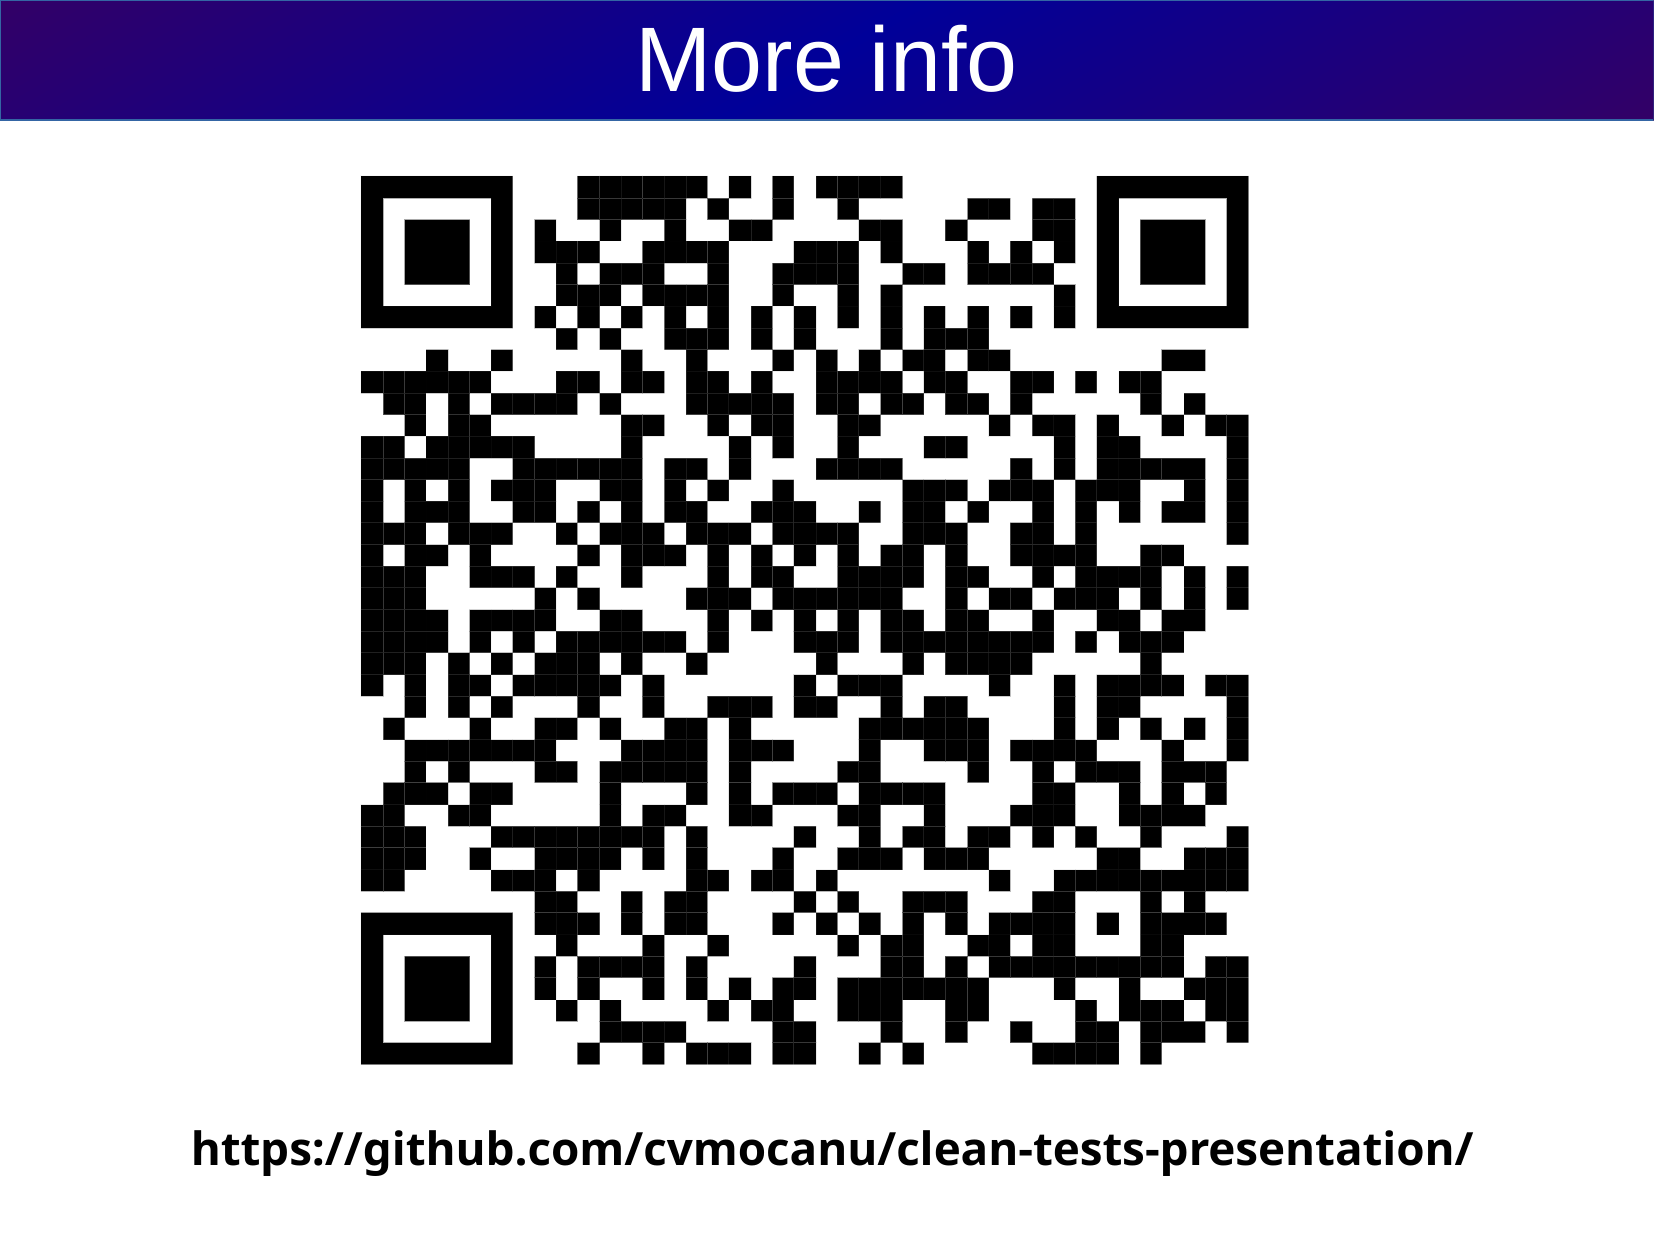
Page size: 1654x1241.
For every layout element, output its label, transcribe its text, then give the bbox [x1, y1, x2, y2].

text_box https://github.com/cvmocanu/clean-tests-presentation/ [45, 1109, 1621, 1201]
title More info [0, 0, 1654, 121]
picture [360, 175, 1249, 1066]
